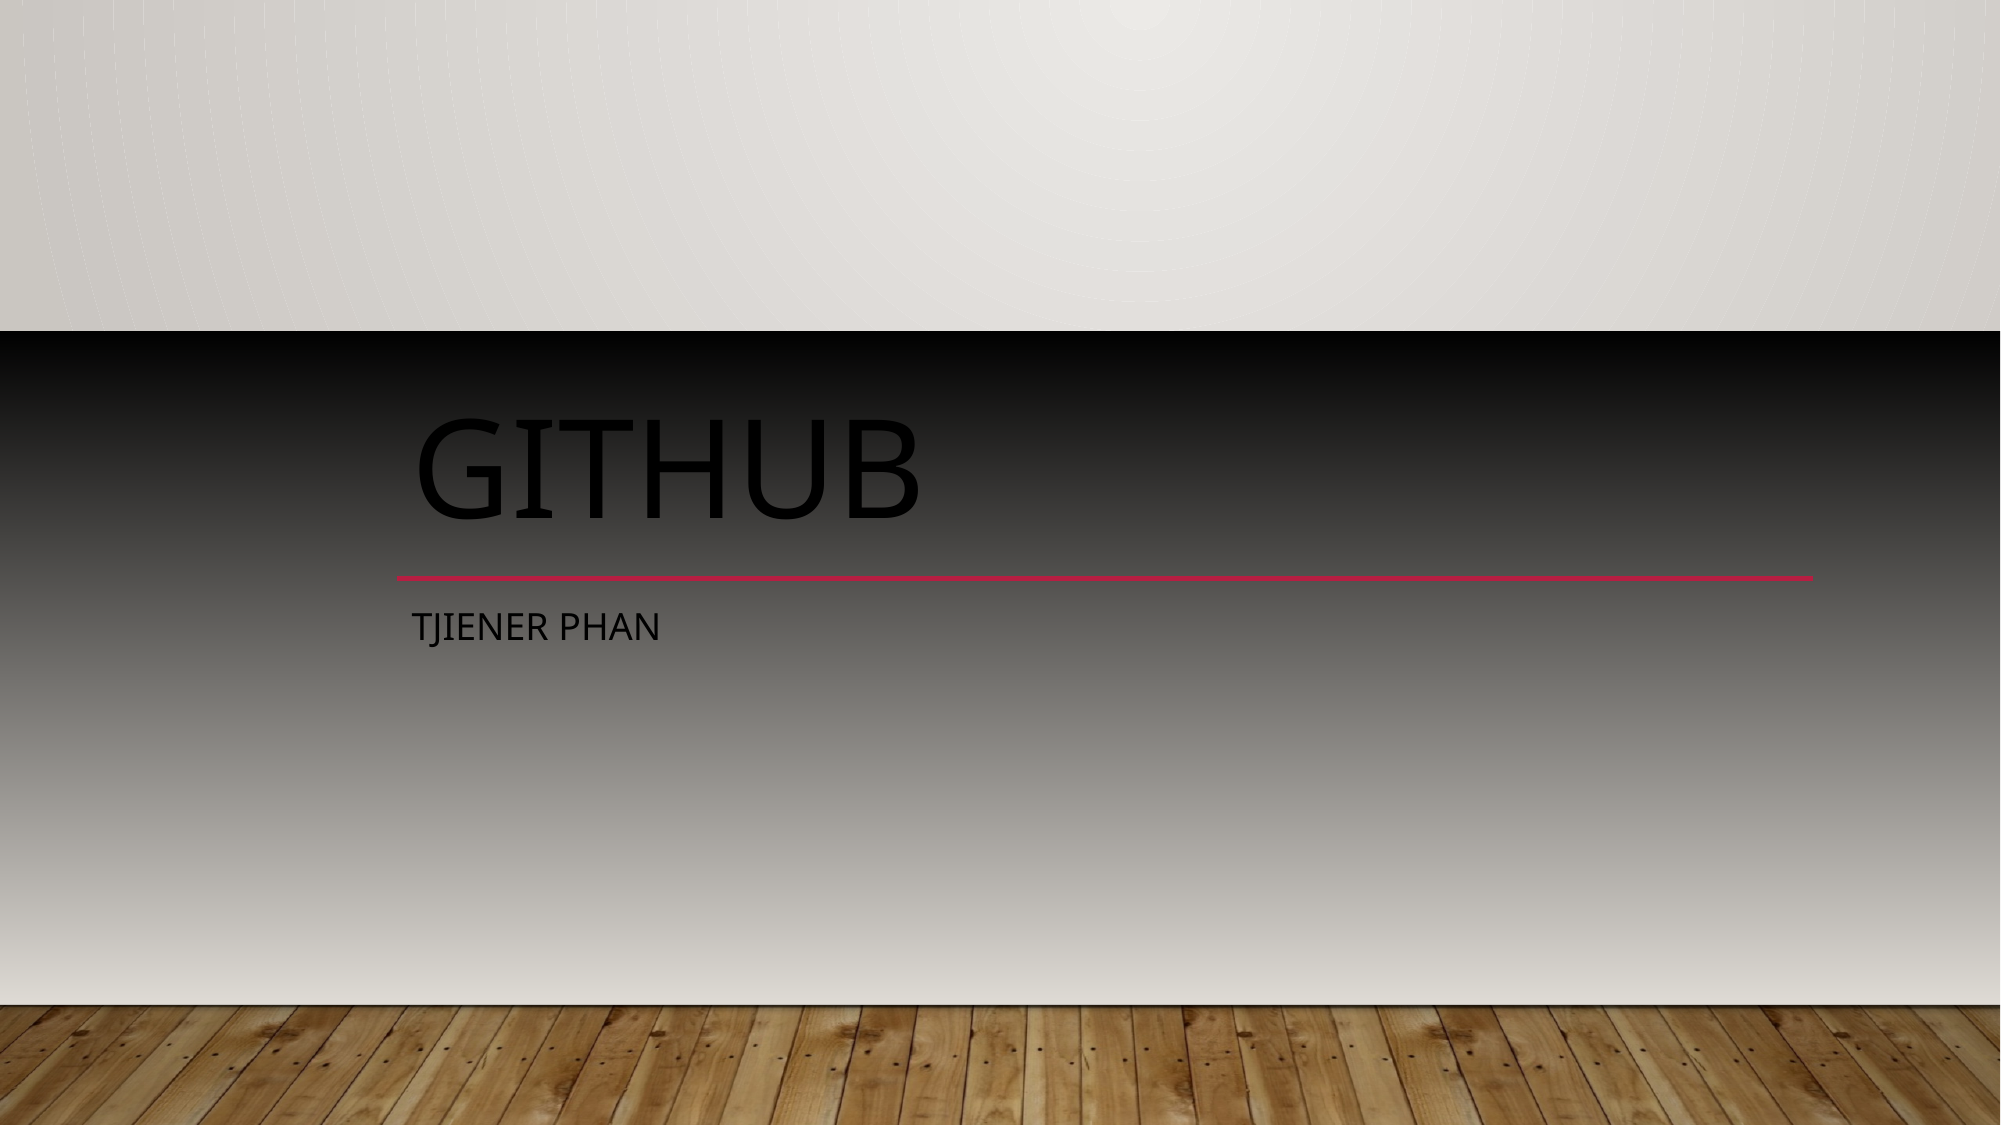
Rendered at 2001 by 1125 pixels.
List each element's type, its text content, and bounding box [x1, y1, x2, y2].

subtitle Tjiener phan [396, 579, 1814, 740]
title Github [396, 131, 1814, 549]
